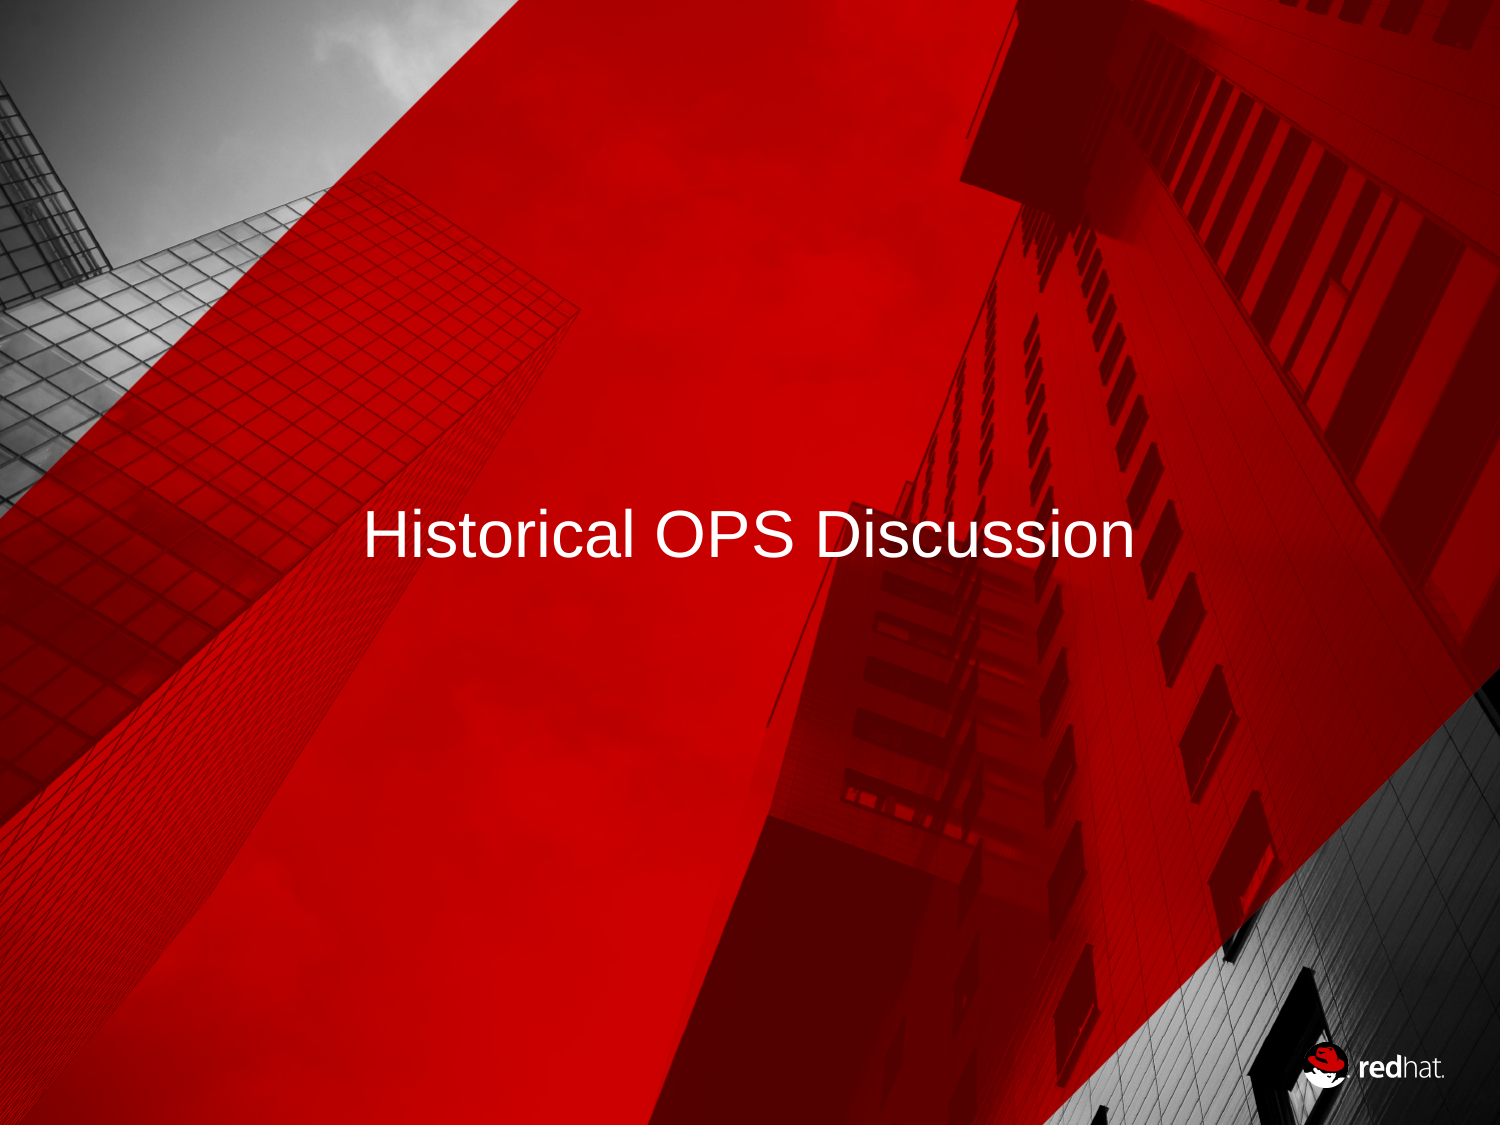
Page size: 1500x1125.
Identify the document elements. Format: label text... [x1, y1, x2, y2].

title Historical OPS Discussion [112, 437, 1388, 625]
picture [0, 0, 1500, 1125]
